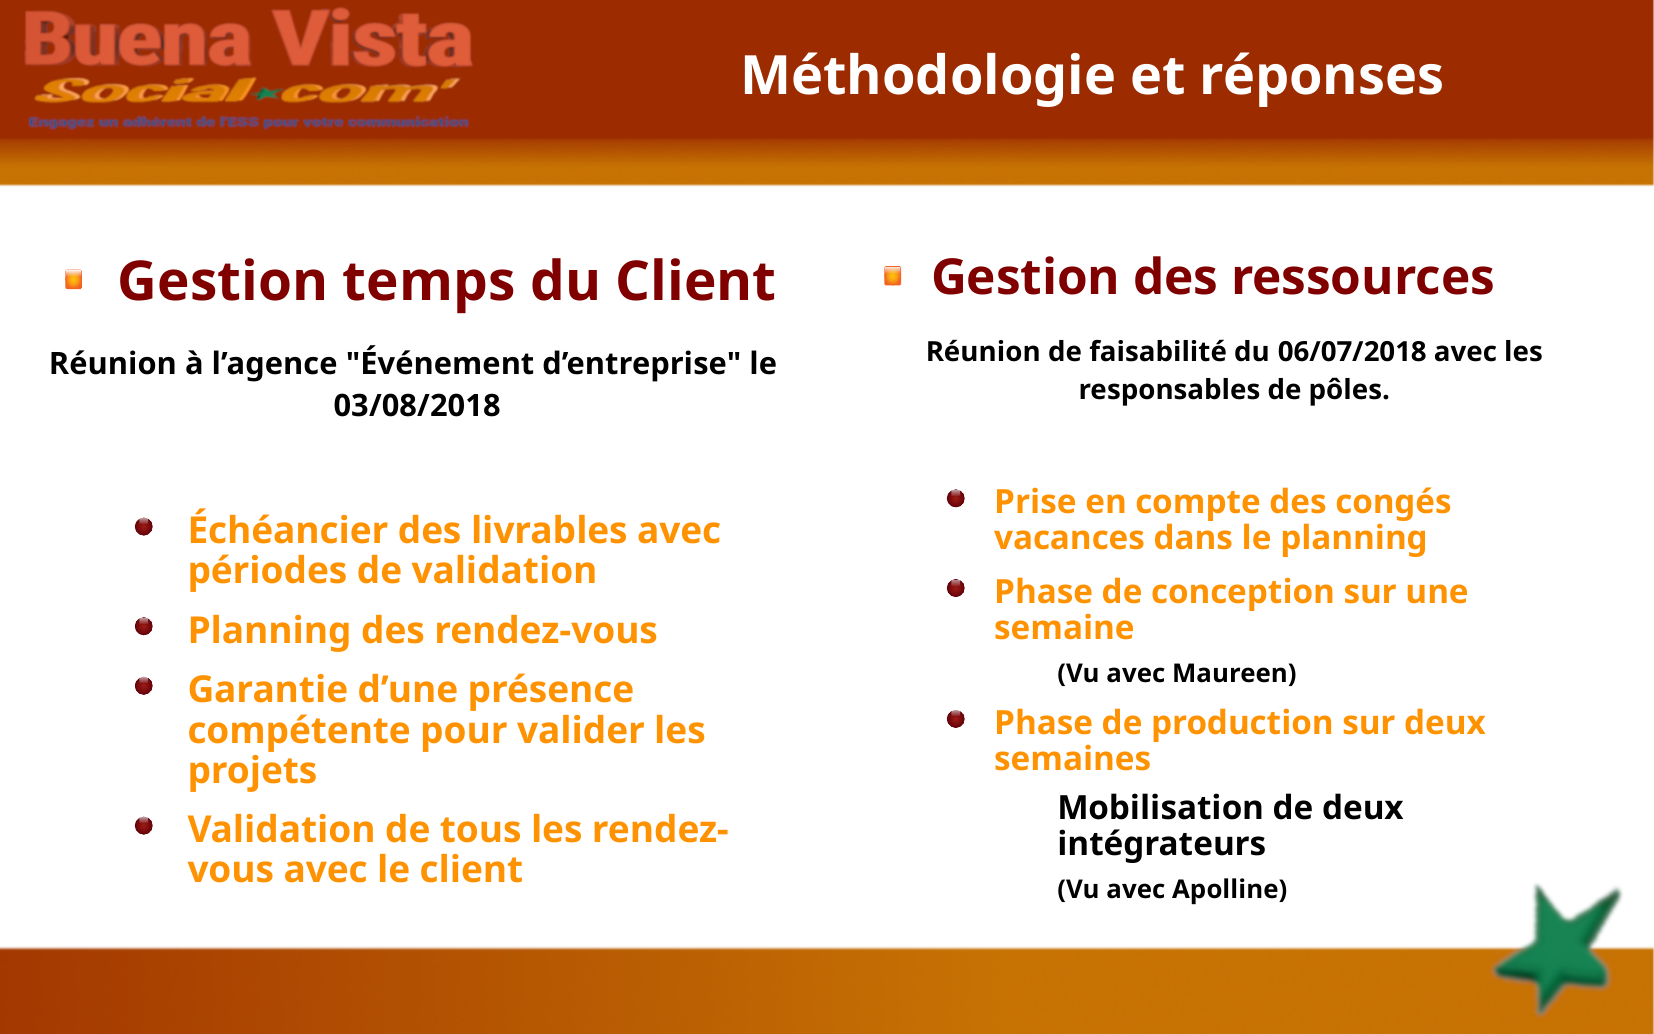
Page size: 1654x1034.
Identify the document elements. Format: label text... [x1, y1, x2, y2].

picture [0, 0, 1654, 1034]
title Méthodologie et réponses [578, 29, 1607, 119]
list Gestion des ressources Réunion de faisabilité du 06/07/2018 avec les responsables de pôles. Prise en compte des congés vacances dans le planning Phase de conception sur une semaine (Vu avec Maureen) Phase de production sur deux semaines Mobilisation de deux intégrateurs (Vu avec Apolline) [868, 242, 1601, 910]
list Gestion temps du Client Réunion à l’agence "Événement d’entreprise" le 03/08/2018 Échéancier des livrables avec périodes de validation Planning des rendez-vous Garantie d’une présence compétente pour valider les projets Validation de tous les rendez-vous avec le client [47, 241, 780, 910]
